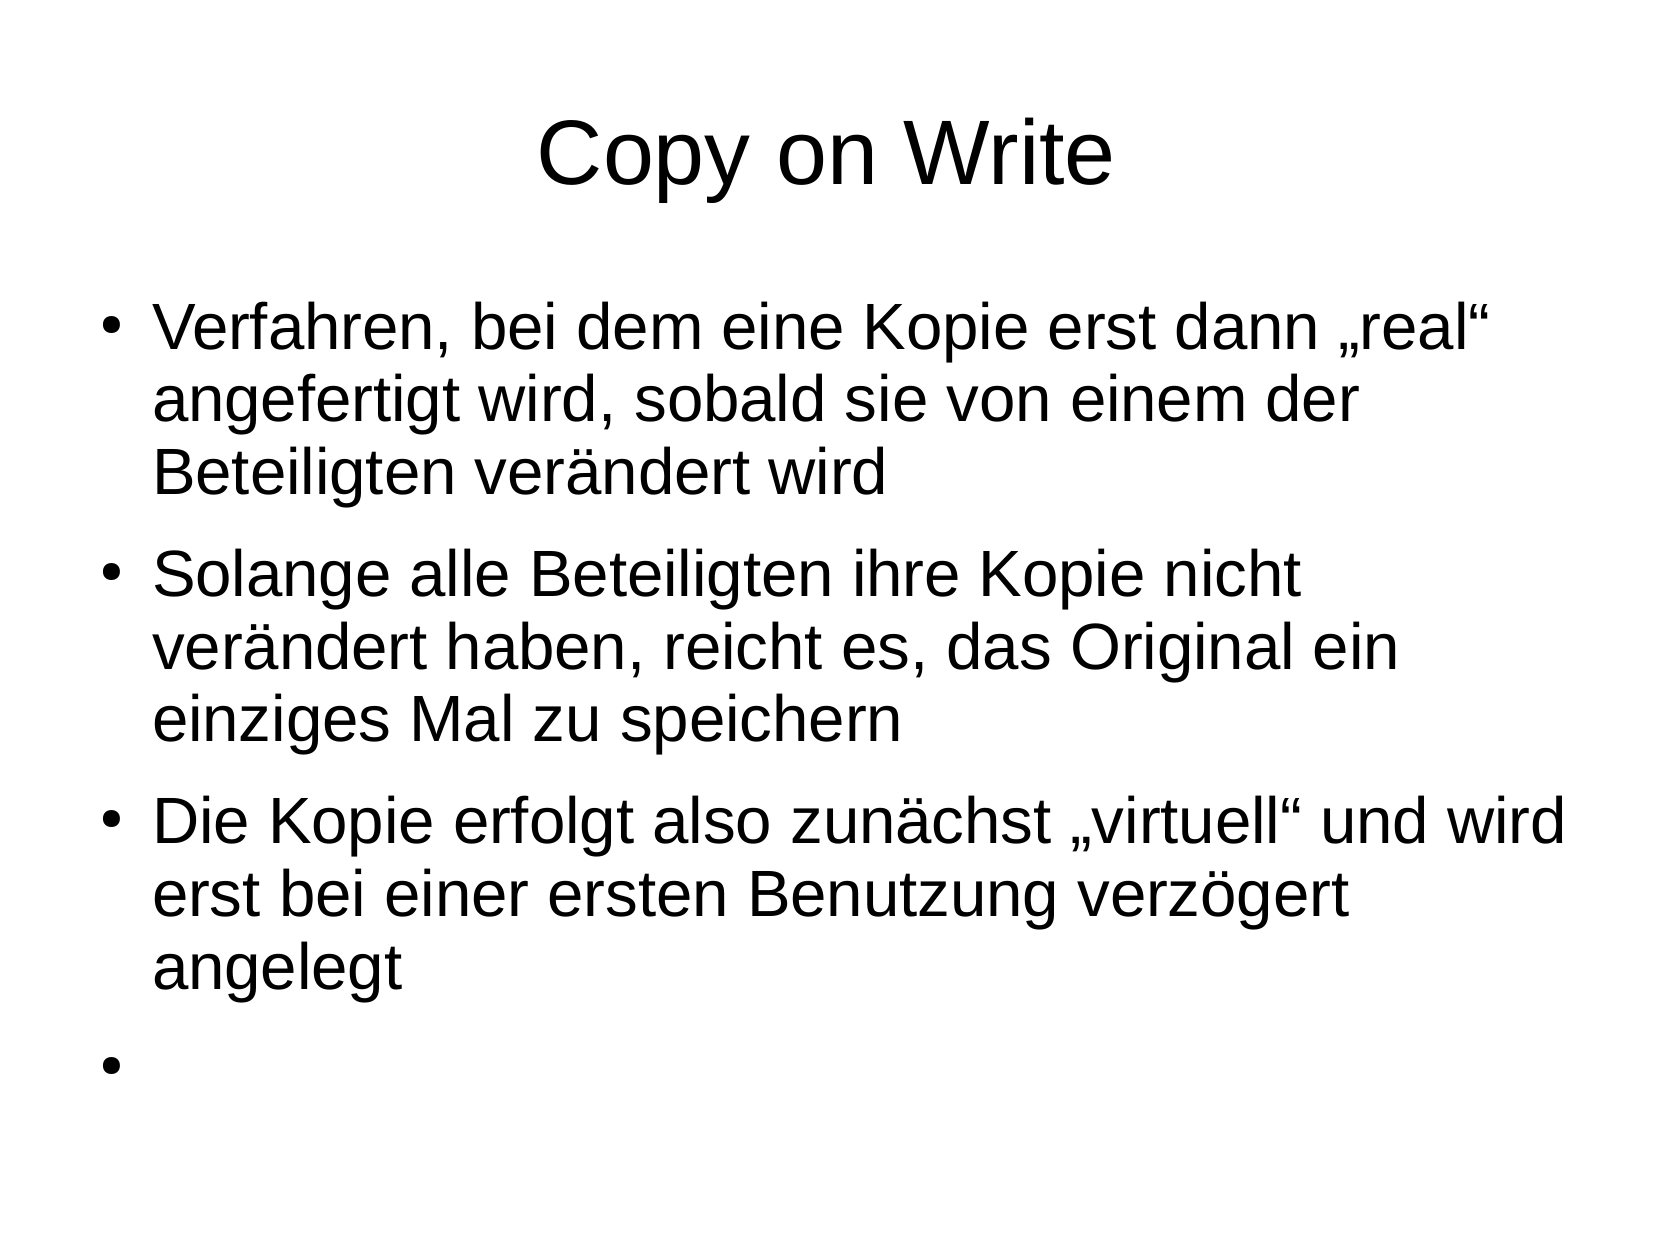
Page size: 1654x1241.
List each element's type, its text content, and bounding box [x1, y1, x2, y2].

list Verfahren, bei dem eine Kopie erst dann „real“ angefertigt wird, sobald sie von einem der Beteiligten verändert wird Solange alle Beteiligten ihre Kopie nicht verändert haben, reicht es, das Original ein einziges Mal zu speichern Die Kopie erfolgt also zunächst „virtuell“ und wird erst bei einer ersten Benutzung verzögert angelegt [82, 290, 1571, 1010]
title Copy on Write [82, 49, 1571, 257]
